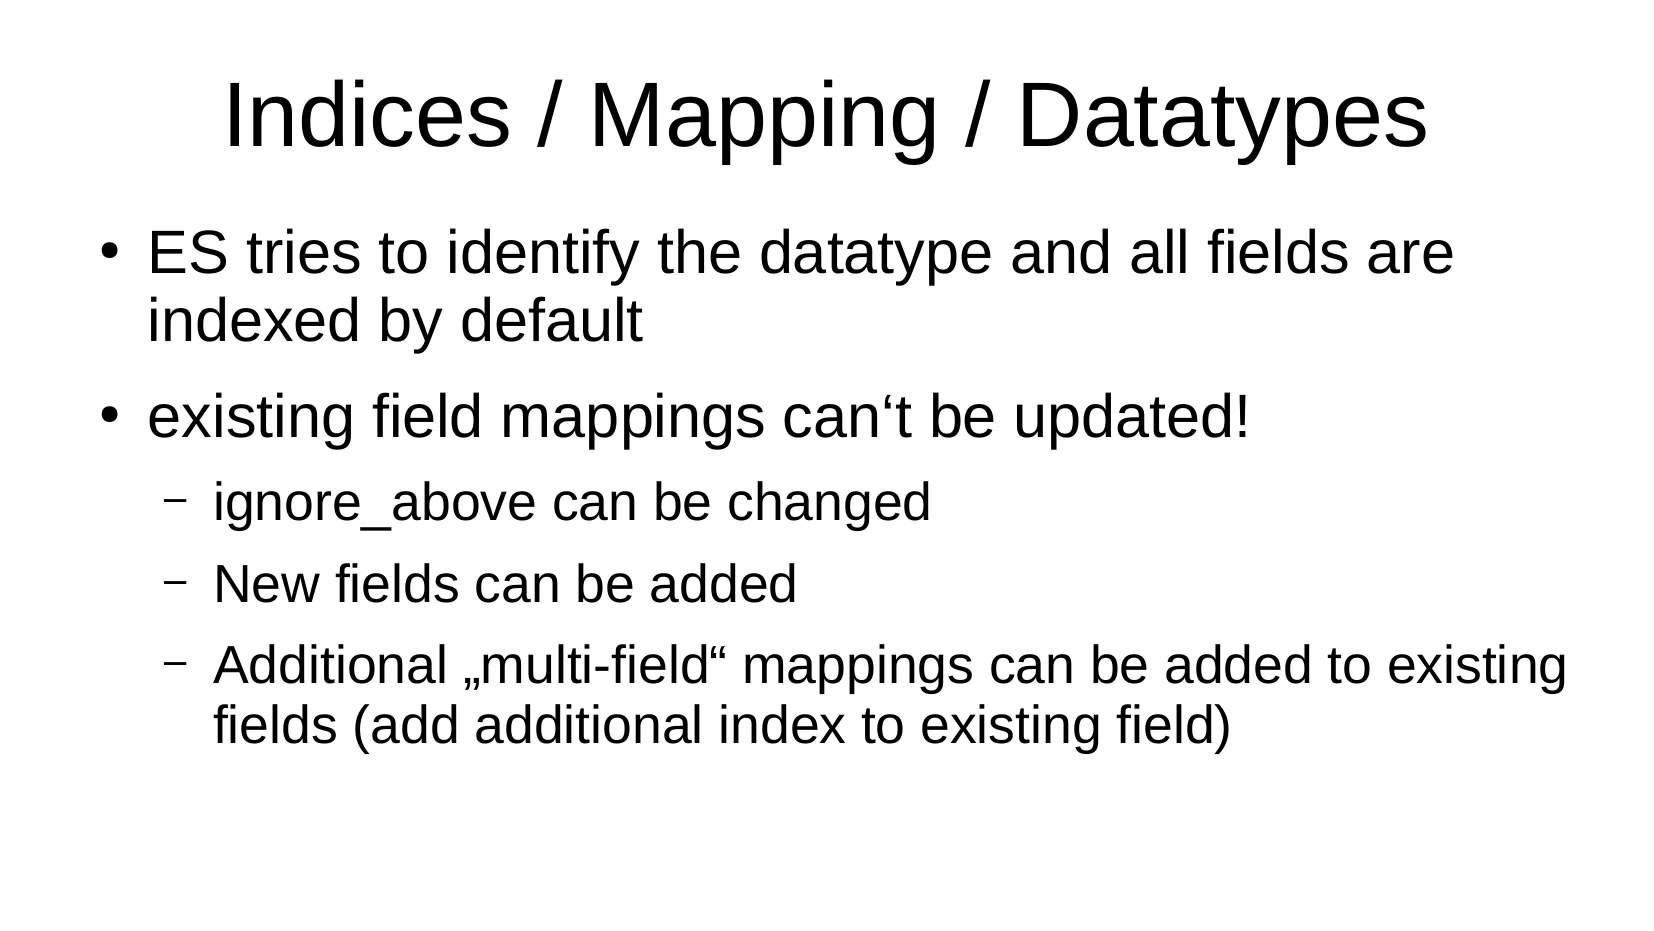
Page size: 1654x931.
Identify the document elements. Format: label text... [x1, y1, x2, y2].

list ES tries to identify the datatype and all fields are indexed by default existing field mappings can‘t be updated! ignore_above can be changed New fields can be added Additional „multi-field“ mappings can be added to existing fields (add additional index to existing field) [82, 217, 1571, 758]
title Indices / Mapping / Datatypes [82, 37, 1571, 193]
